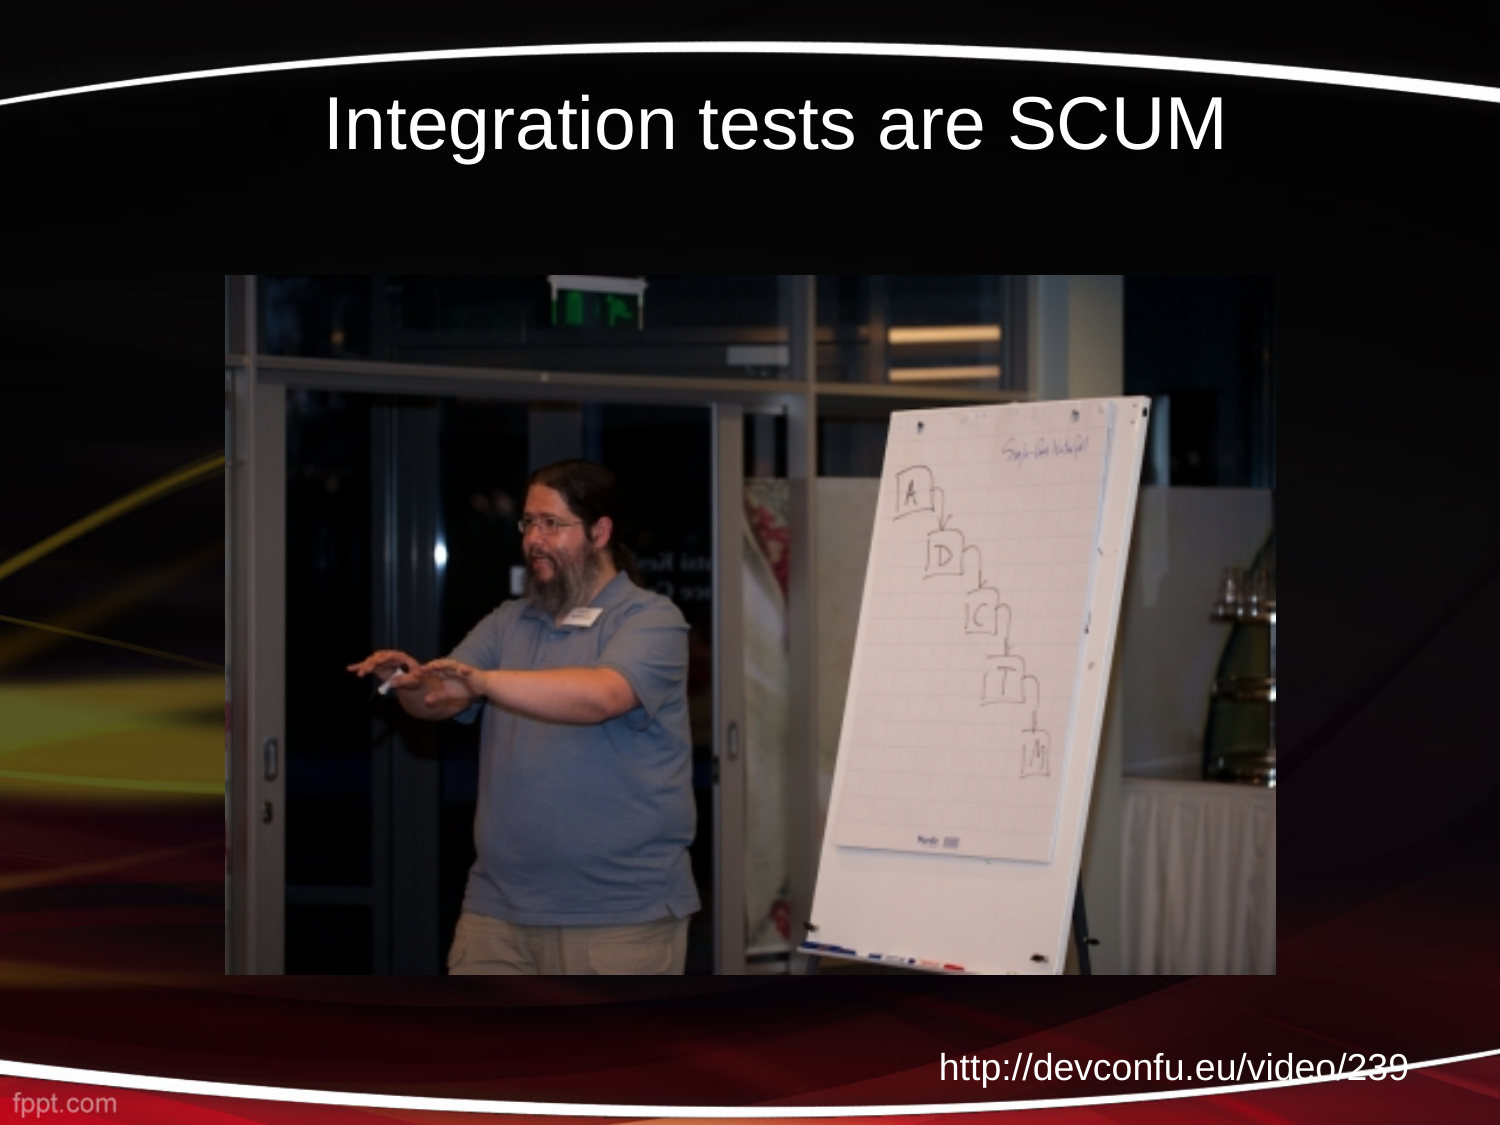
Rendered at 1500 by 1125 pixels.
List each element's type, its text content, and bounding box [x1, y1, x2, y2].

text_box http://devconfu.eu/video/239 [924, 1035, 1426, 1096]
list Integration tests are SCUM [90, 45, 1406, 196]
picture [0, 0, 1500, 1125]
